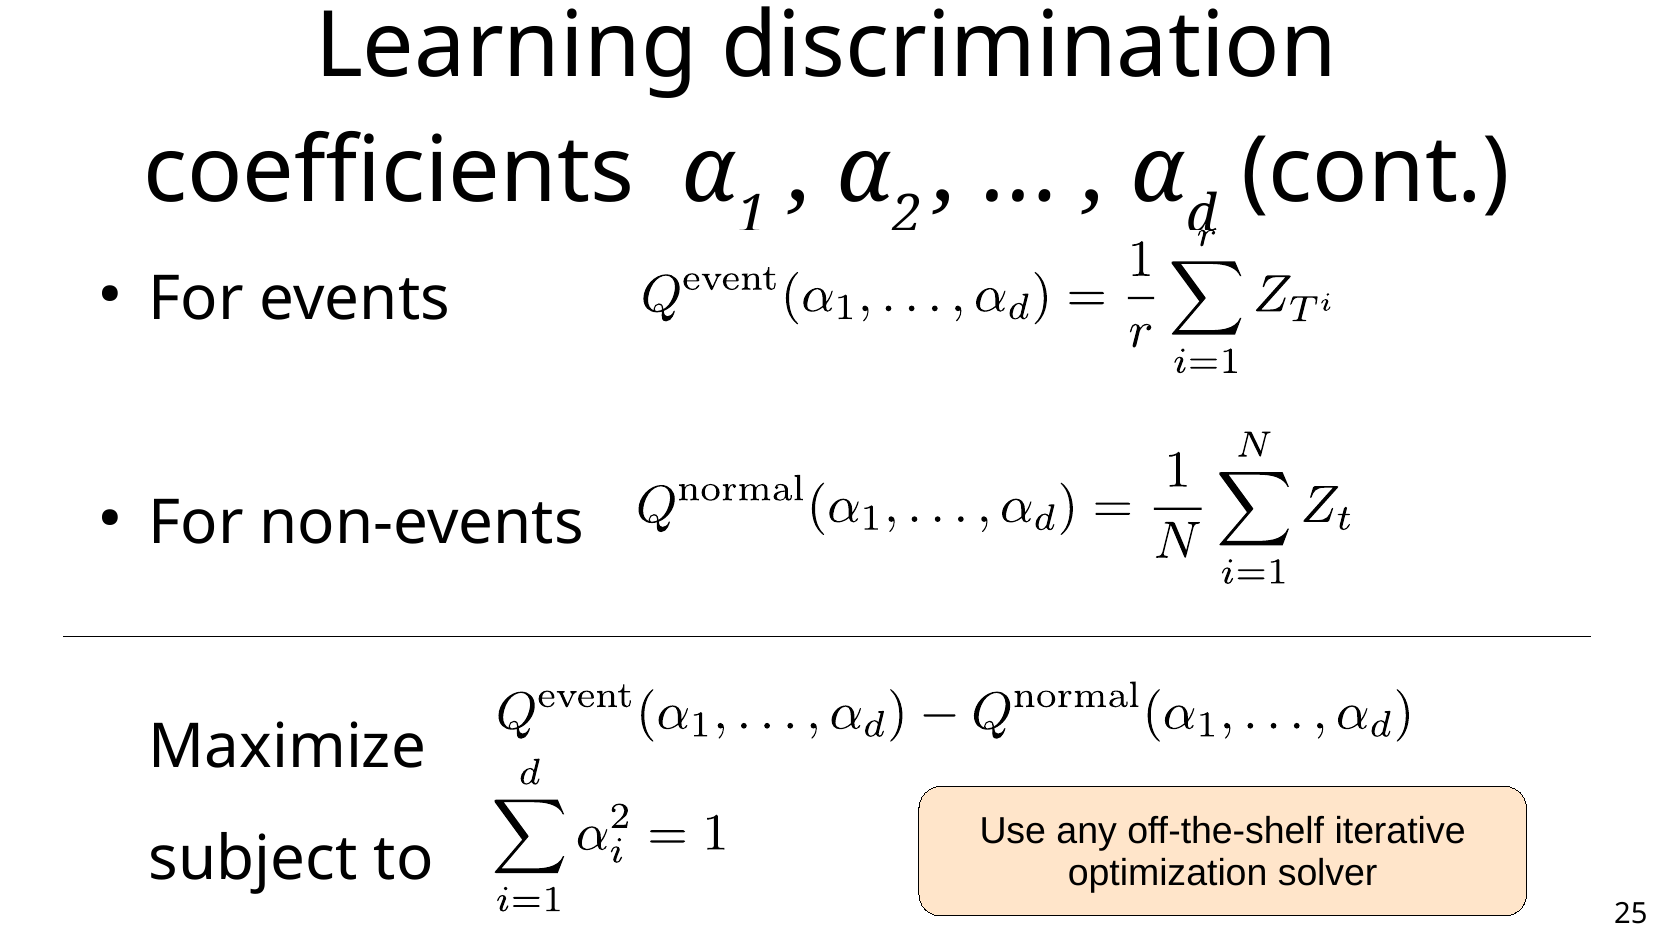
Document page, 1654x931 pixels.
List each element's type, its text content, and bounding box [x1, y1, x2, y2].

text_box Use any off-the-shelf iterative optimization solver [918, 786, 1527, 916]
list For events For non-events Maximize subject to [82, 253, 1571, 636]
text_box [495, 681, 1415, 742]
text_box [491, 758, 729, 912]
text_box [640, 229, 1333, 374]
text_box [635, 431, 1353, 584]
title Learning discrimination coefficients α1 , α2 , … , αd (cont.) [82, 0, 1571, 228]
list For events For non-events Maximize subject to [82, 637, 1571, 905]
